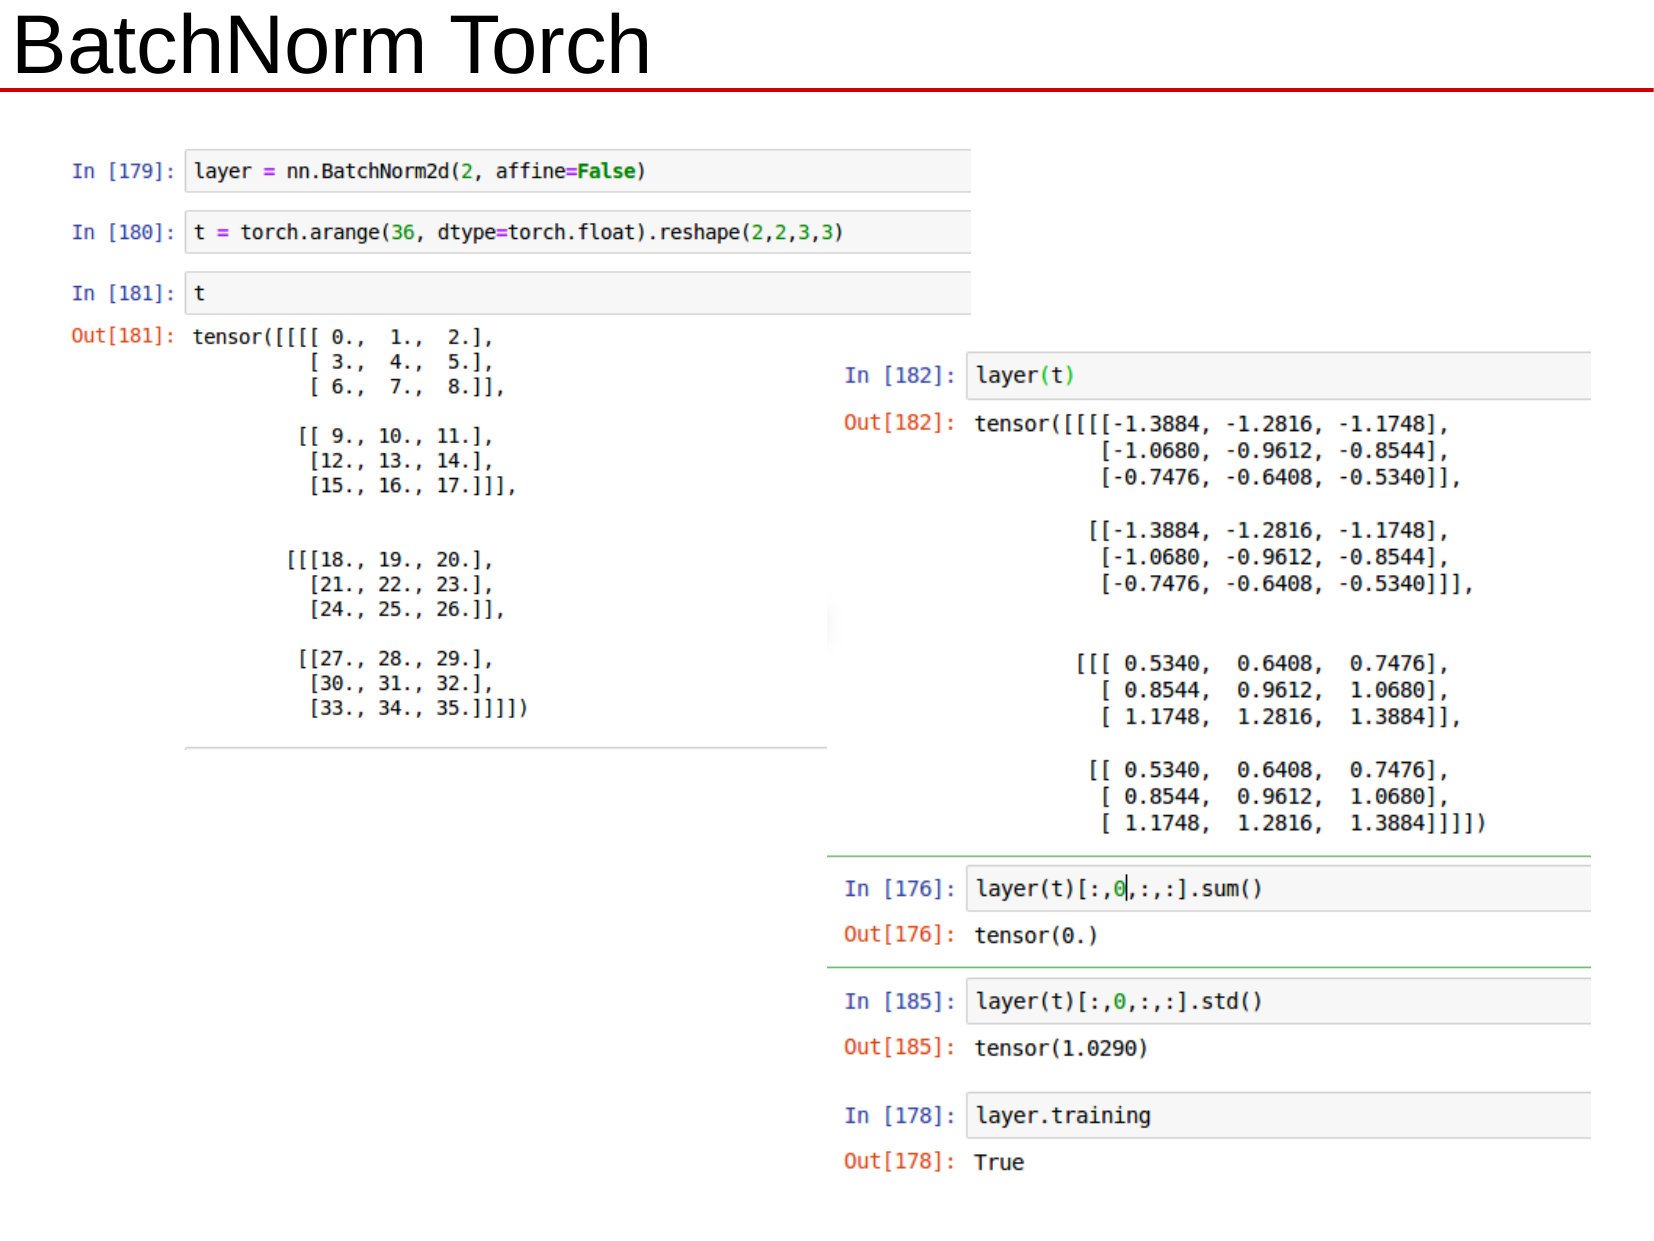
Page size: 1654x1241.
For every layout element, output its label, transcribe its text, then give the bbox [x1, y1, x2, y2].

picture [60, 142, 1591, 1186]
title BatchNorm Torch [11, 0, 1501, 91]
